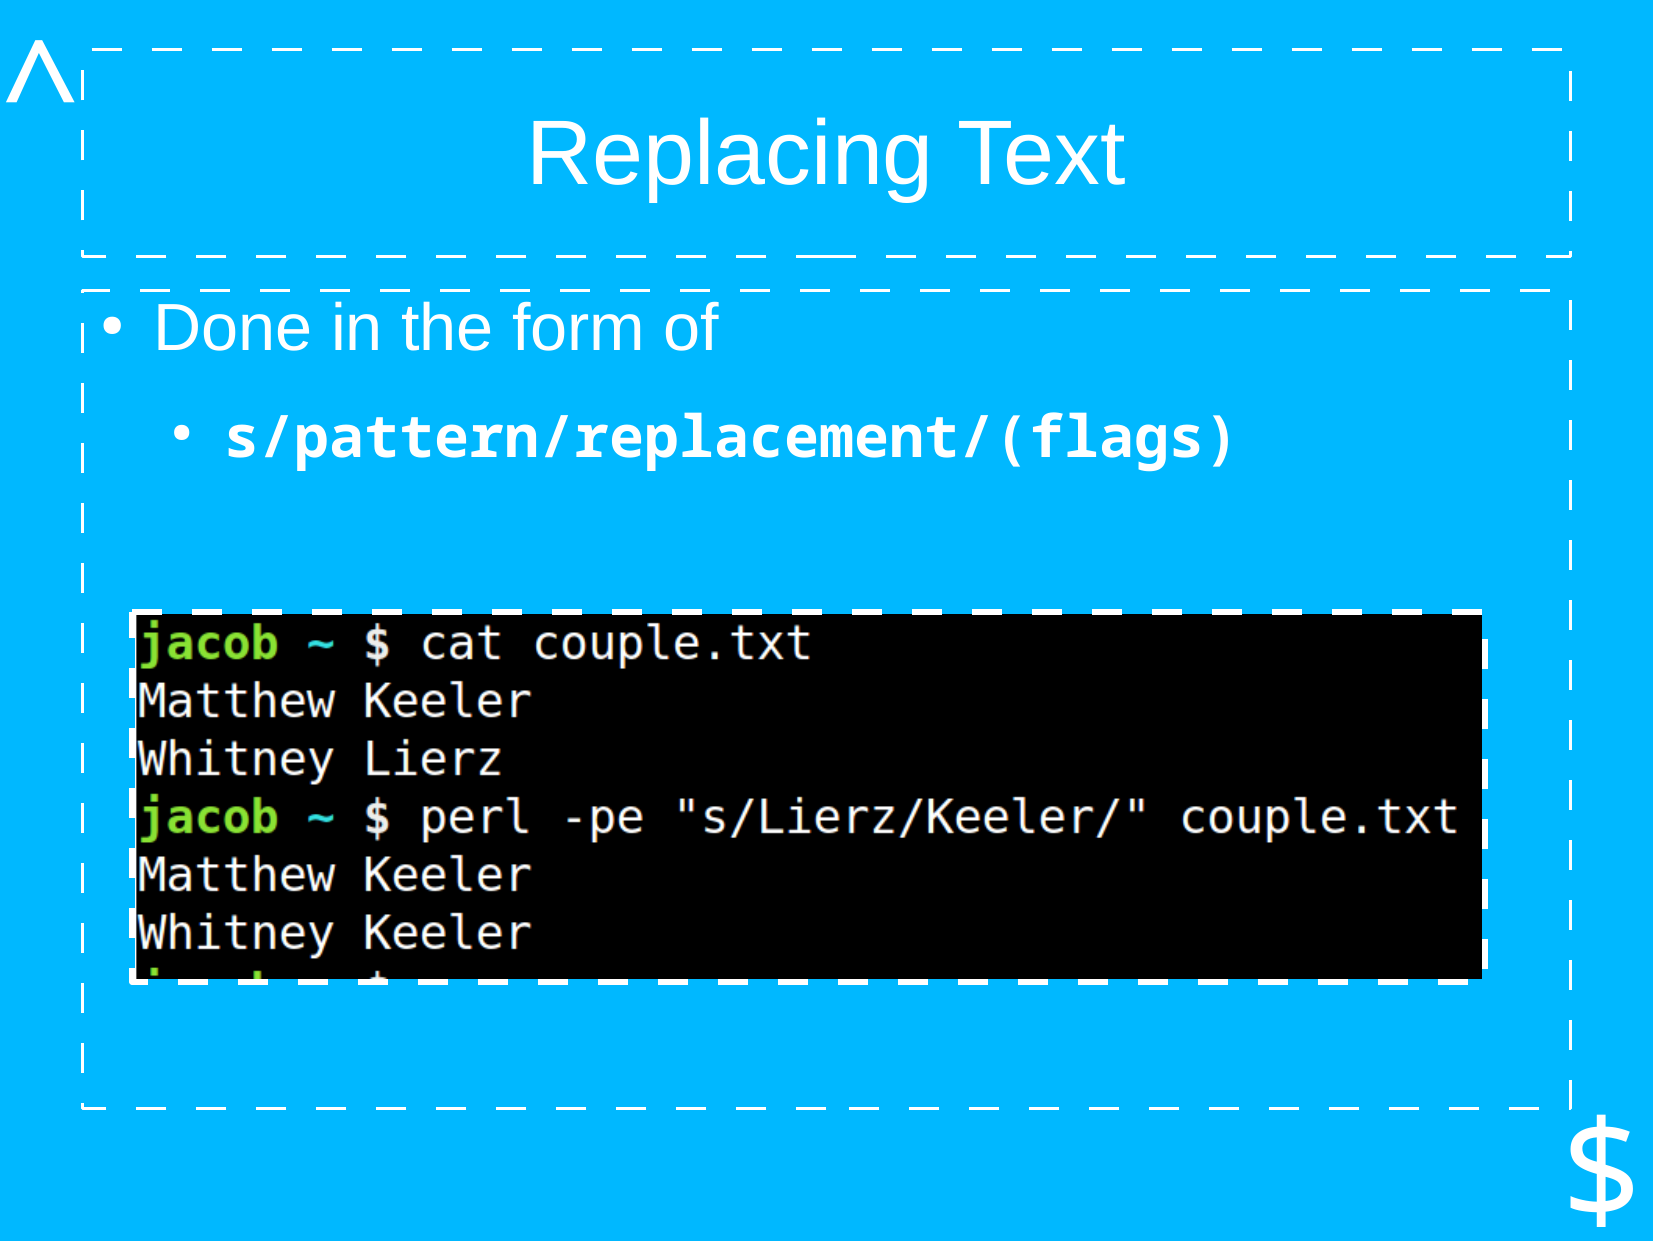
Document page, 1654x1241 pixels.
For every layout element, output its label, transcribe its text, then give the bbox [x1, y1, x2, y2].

list Done in the form of s/pattern/replacement/(flags) [82, 290, 1571, 1109]
picture [135, 615, 1482, 980]
title Replacing Text [82, 49, 1571, 257]
